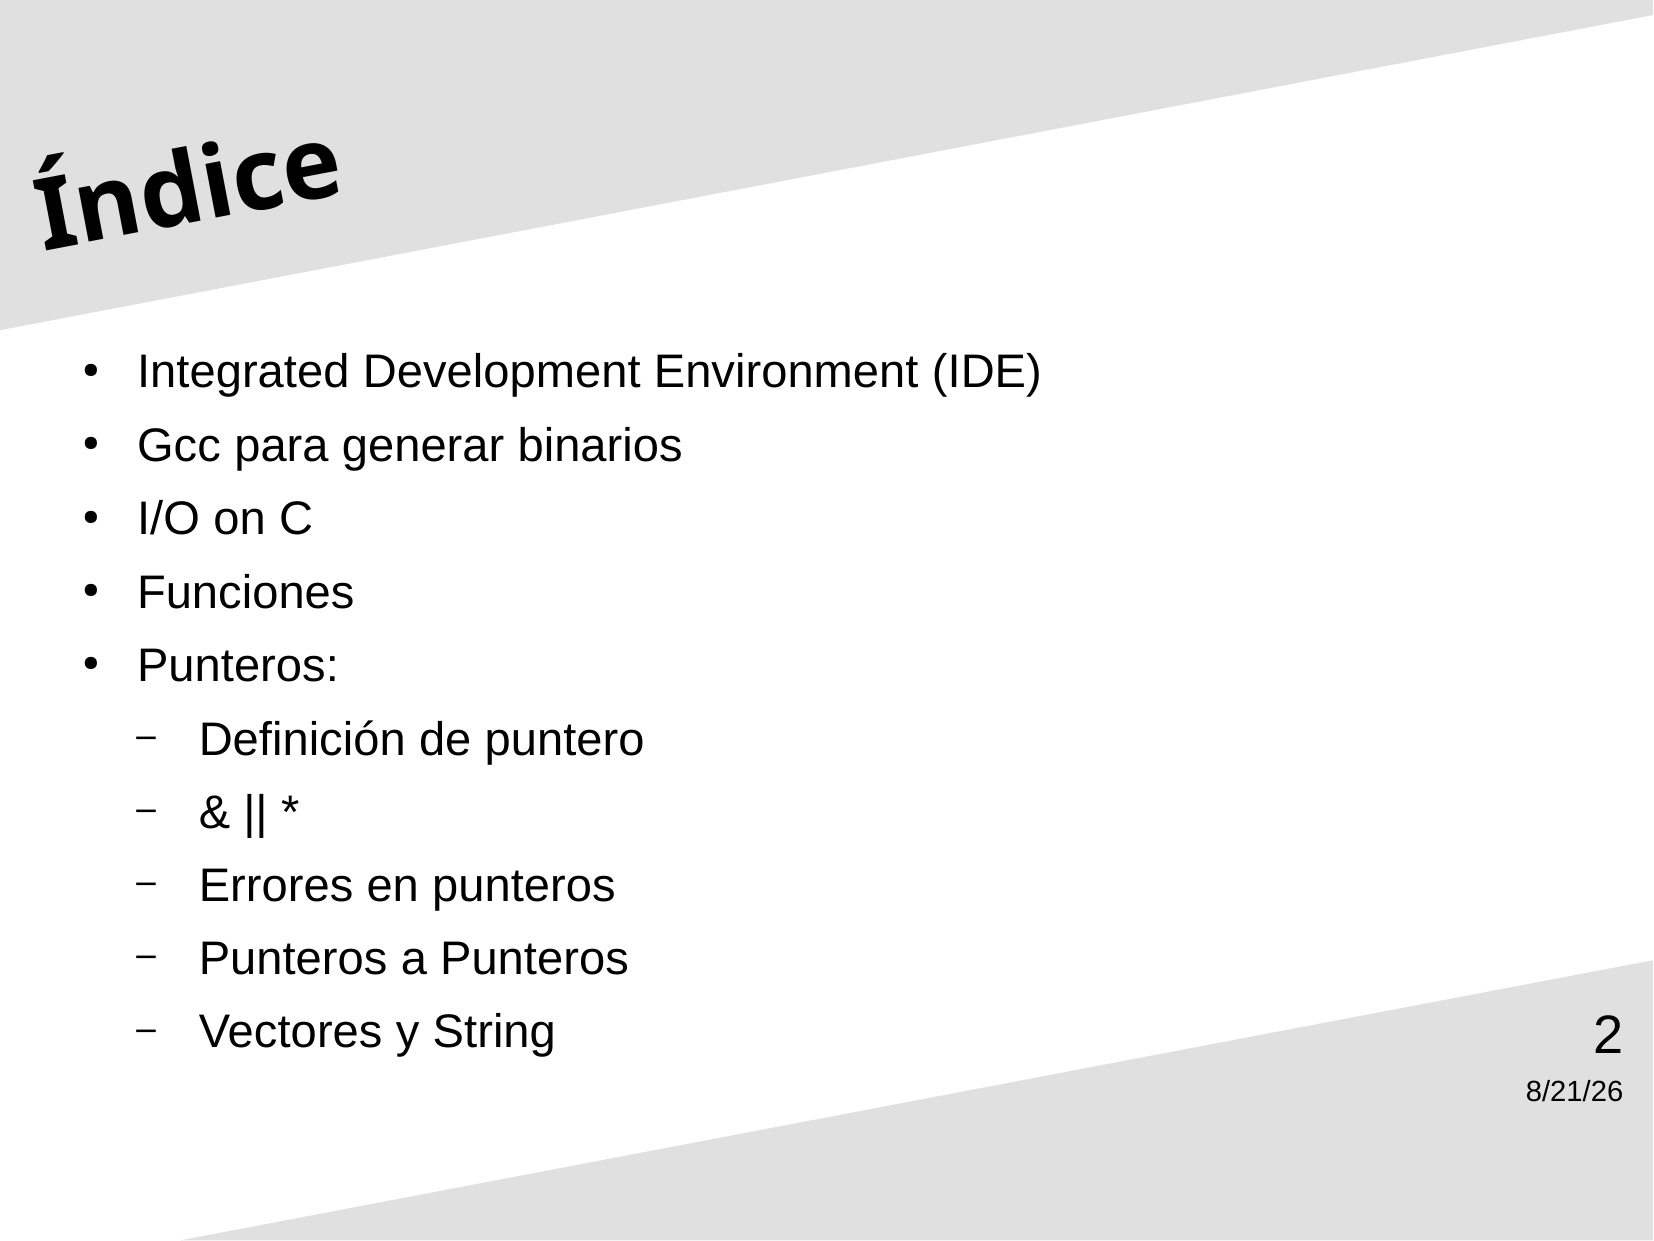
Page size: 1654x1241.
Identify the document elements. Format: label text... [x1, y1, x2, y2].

list Integrated Development Environment (IDE) Gcc para generar binarios I/O on C Funciones Punteros: Definición de puntero & || * Errores en punteros Punteros a Punteros Vectores y String [75, 345, 1531, 1065]
title Índice [16, 0, 1518, 315]
